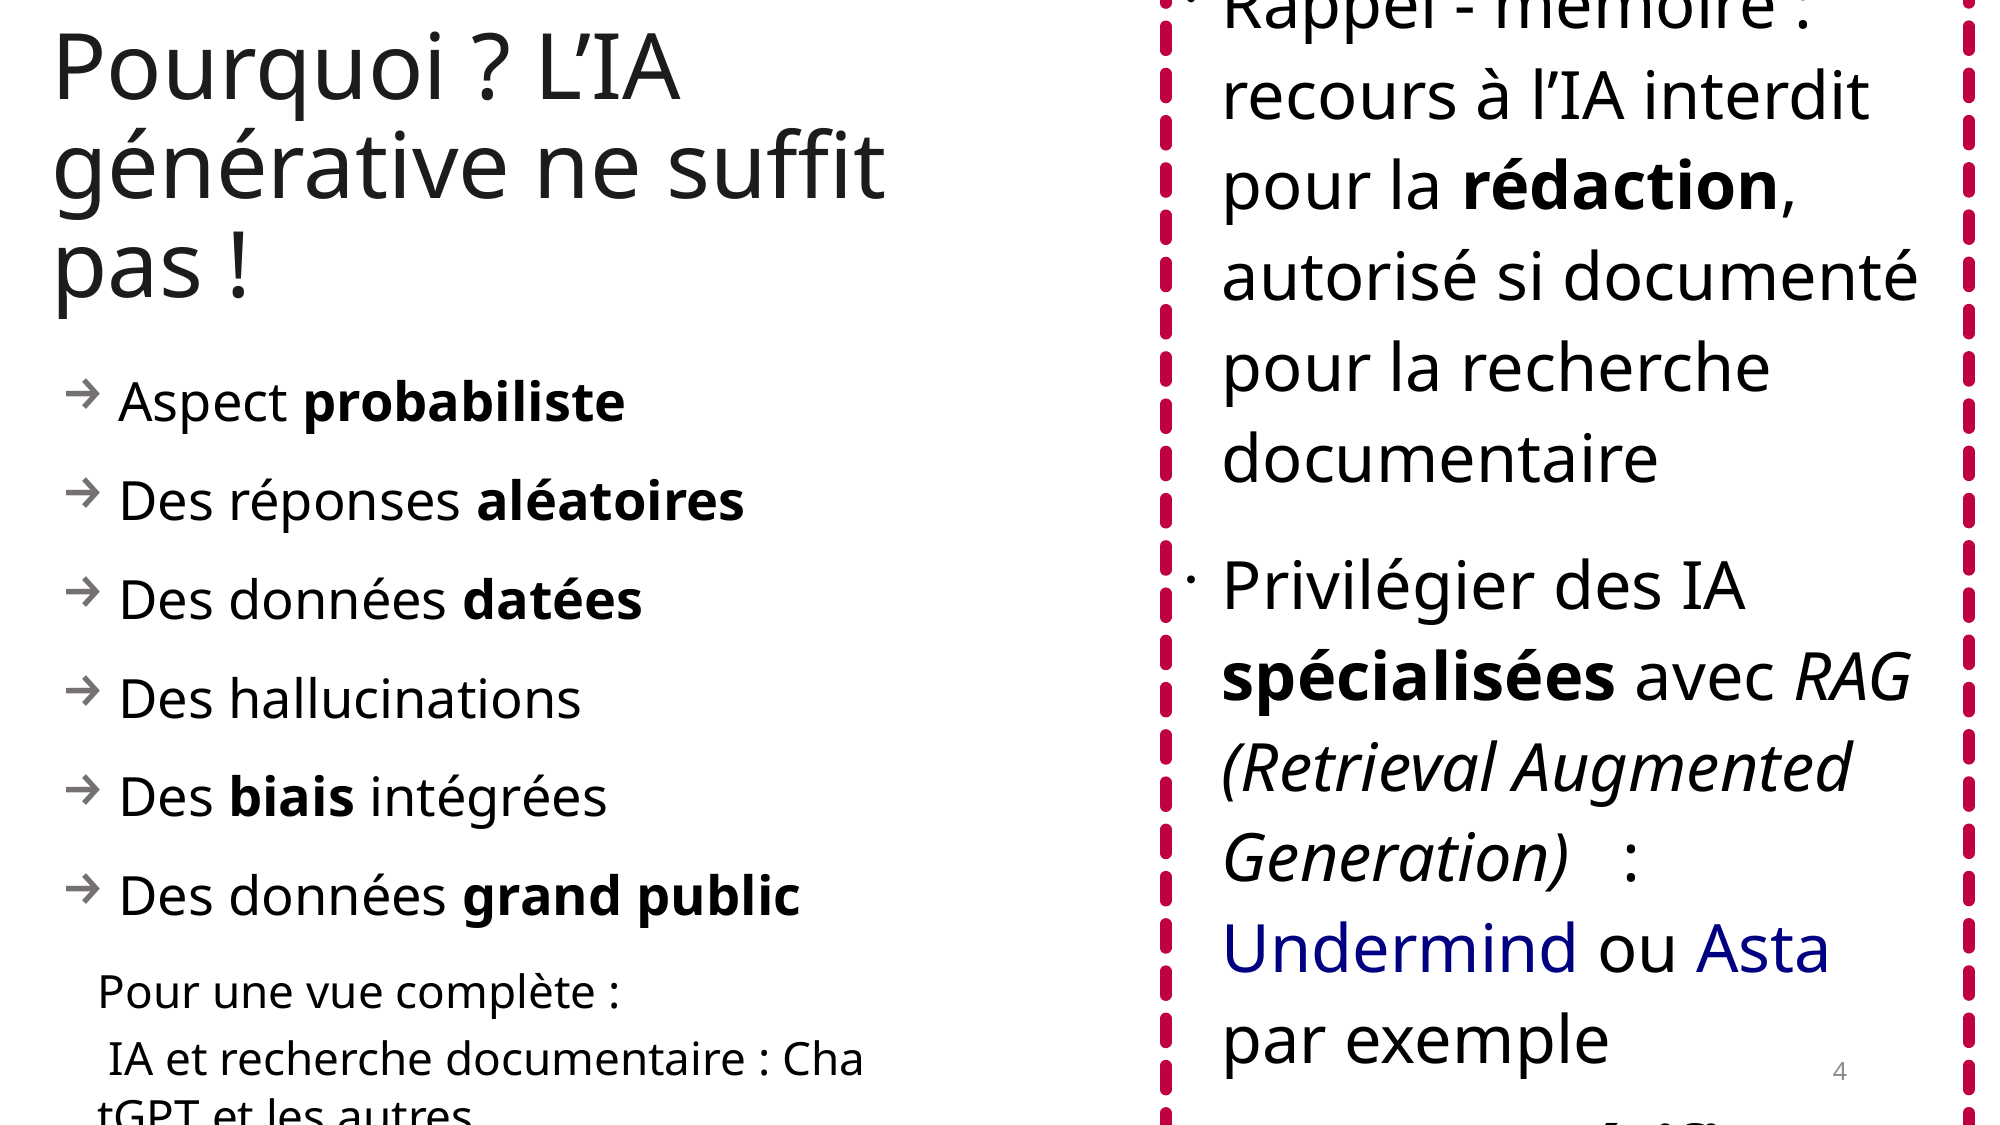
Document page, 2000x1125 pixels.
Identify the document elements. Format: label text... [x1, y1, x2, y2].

title Pourquoi ? L’IA générative ne suffit pas ! [36, 60, 1107, 278]
text_box Rappel - mémoire : recours à l’IA interdit pour la rédaction, autorisé si documenté pour la recherche documentaire Privilégier des IA spécialisées avec RAG (Retrieval Augmented Generation) : Undermind ou Asta par exemple … et tout vérifier ! [1165, 60, 1969, 1091]
text_box Aspect probabiliste Des réponses aléatoires Des données datées Des hallucinations Des biais intégrées Des données grand public Pour une vue complète : IA et recherche documentaire : ChatGPT et les autres [46, 260, 894, 1125]
